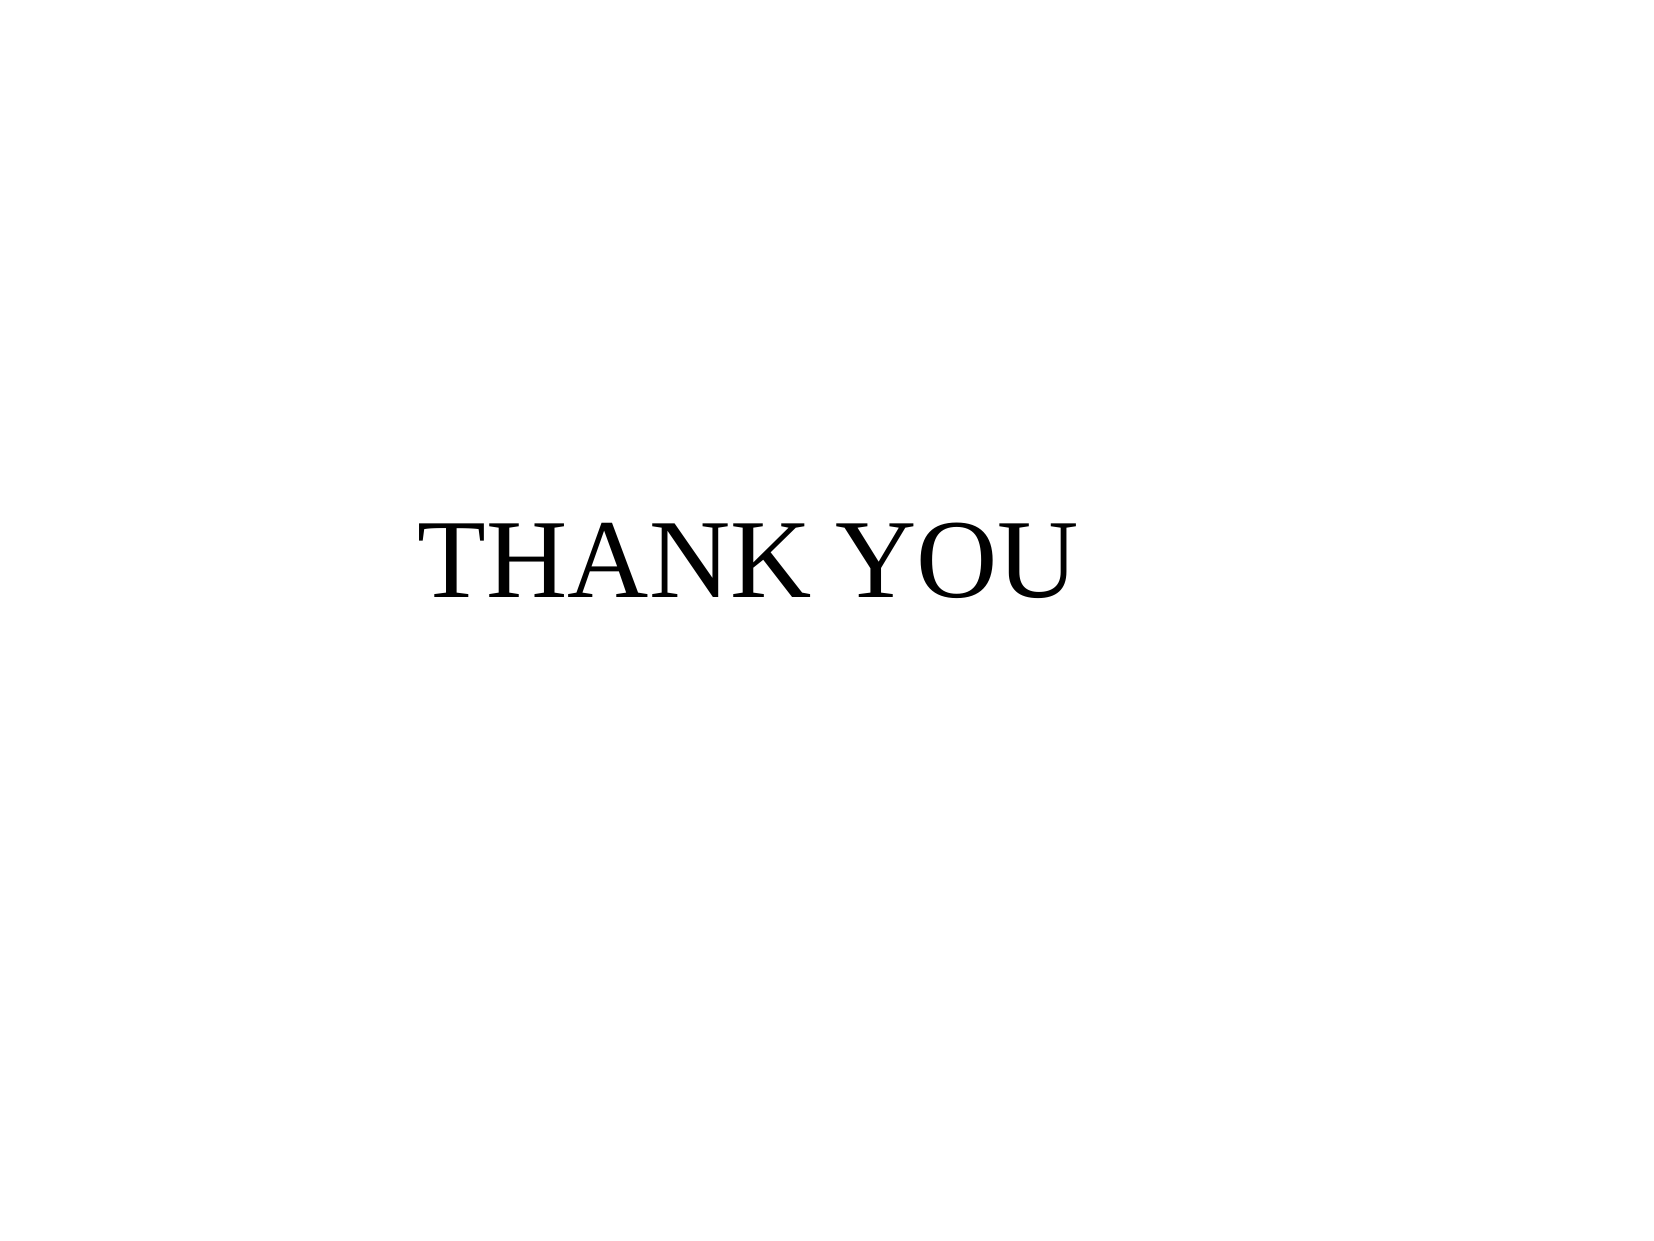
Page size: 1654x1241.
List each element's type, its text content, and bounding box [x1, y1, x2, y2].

text_box THANK YOU [402, 476, 1113, 629]
